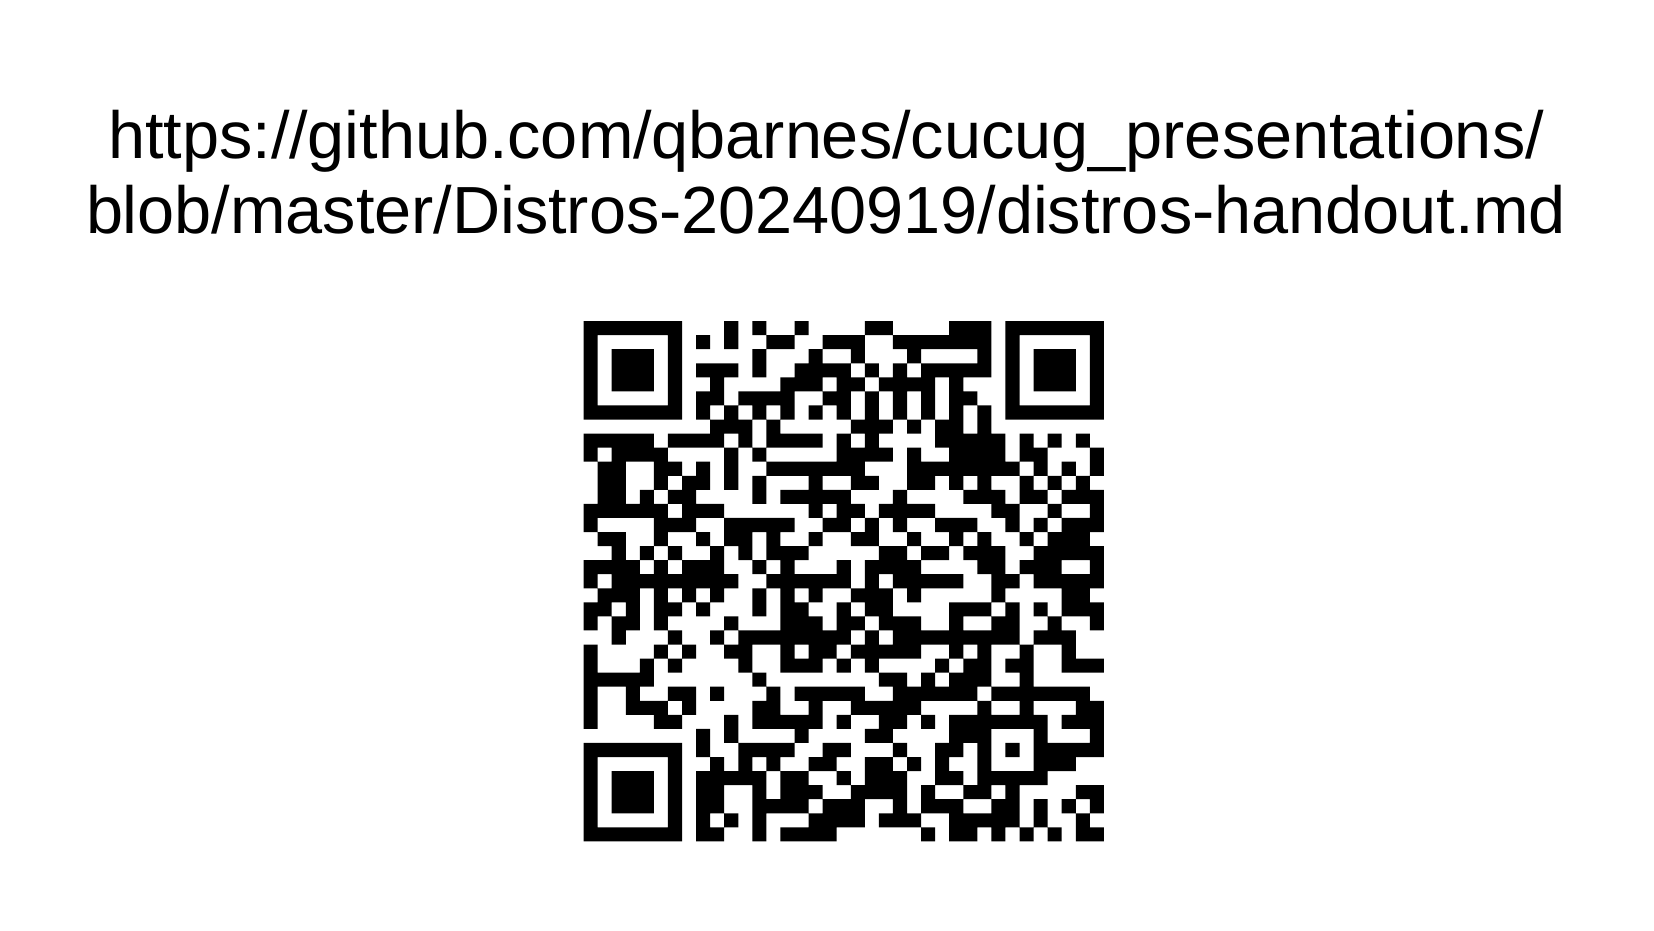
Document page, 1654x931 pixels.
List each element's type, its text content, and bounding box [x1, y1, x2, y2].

picture [562, 300, 1126, 863]
subtitle https://github.com/qbarnes/cucug_presentations/blob/master/Distros-20240919/distros-handout.md [82, 37, 1571, 757]
